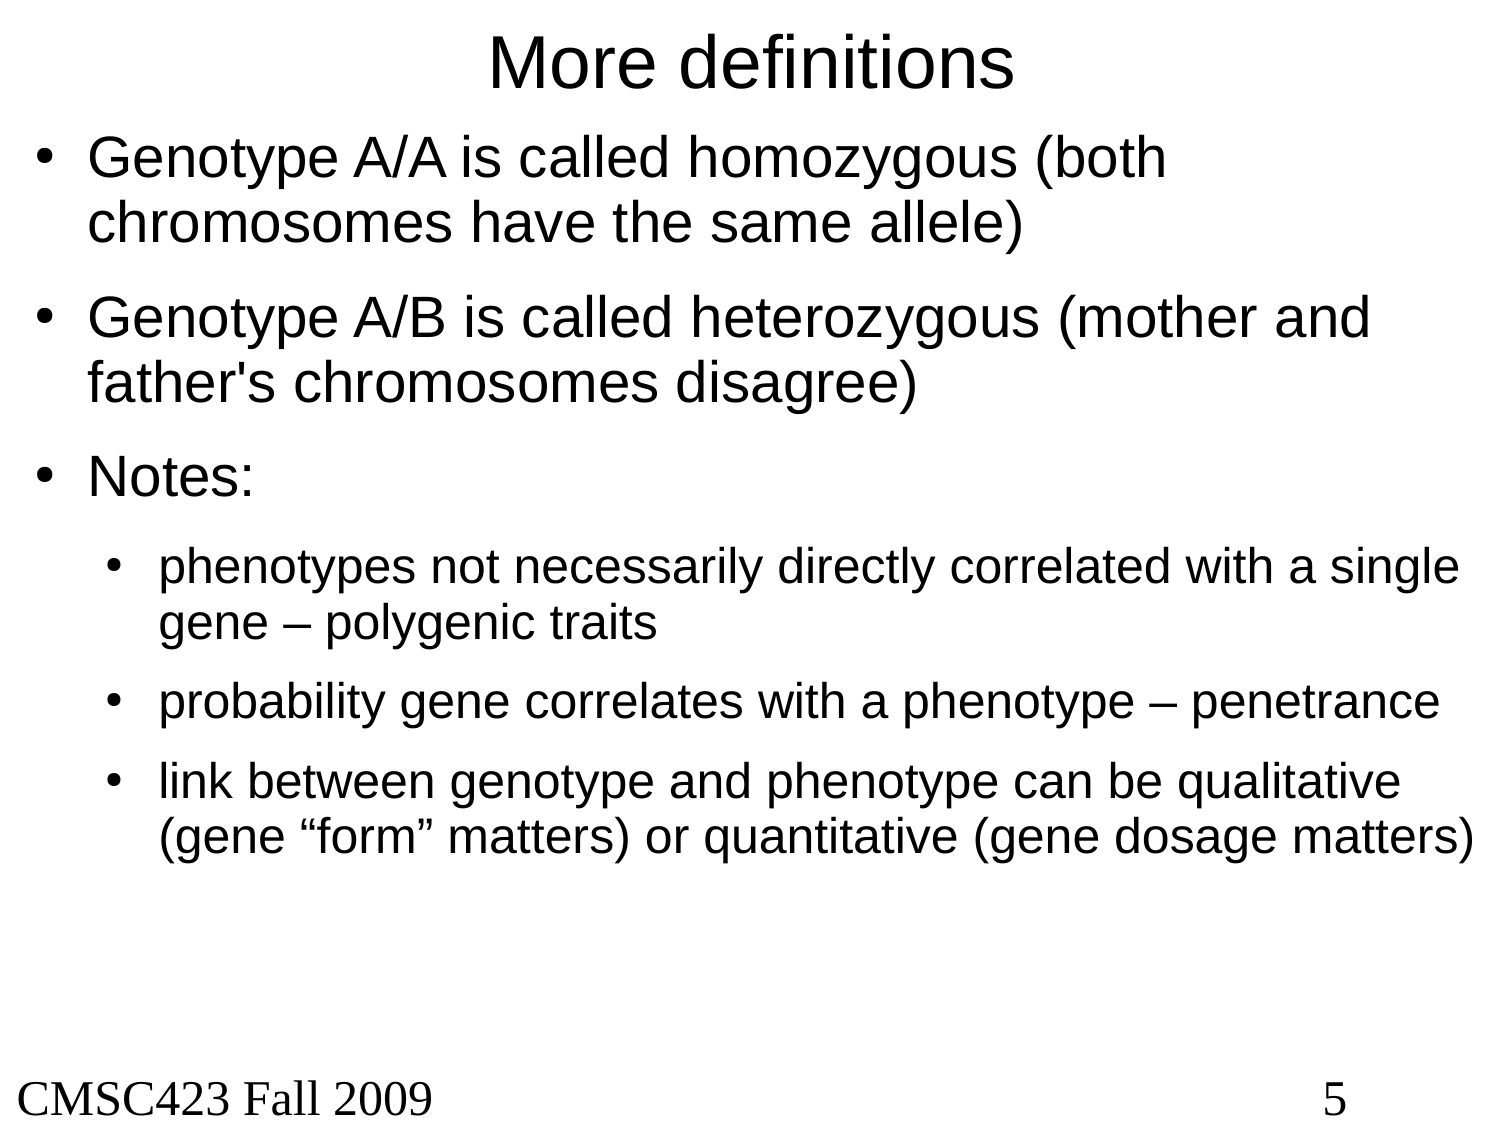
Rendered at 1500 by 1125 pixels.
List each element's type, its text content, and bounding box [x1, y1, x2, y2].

title More definitions [19, 9, 1485, 116]
list Genotype A/A is called homozygous (both chromosomes have the same allele) Genotype A/B is called heterozygous (mother and father's chromosomes disagree) Notes: phenotypes not necessarily directly correlated with a single gene – polygenic traits probability gene correlates with a phenotype – penetrance link between genotype and phenotype can be qualitative (gene “form” matters) or quantitative (gene dosage matters) [16, 124, 1485, 1057]
